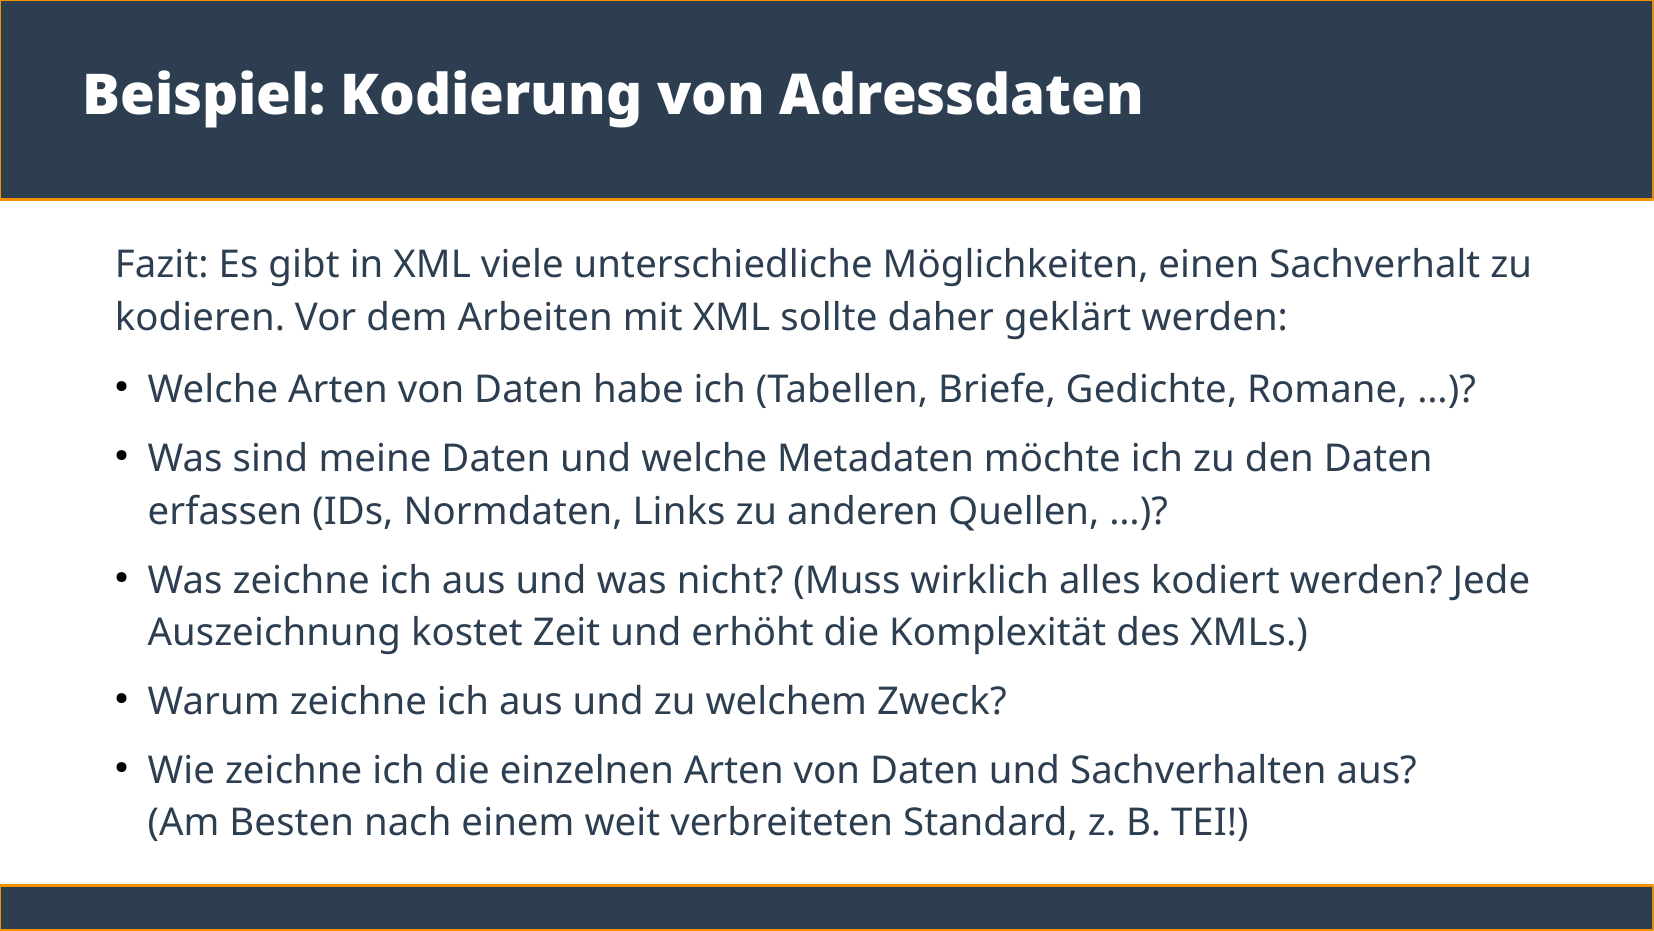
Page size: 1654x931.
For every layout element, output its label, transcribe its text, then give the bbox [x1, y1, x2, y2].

list Fazit: Es gibt in XML viele unterschiedliche Möglichkeiten, einen Sachverhalt zu kodieren. Vor dem Arbeiten mit XML sollte daher geklärt werden: Welche Arten von Daten habe ich (Tabellen, Briefe, Gedichte, Romane, …)? Was sind meine Daten und welche Metadaten möchte ich zu den Daten erfassen (IDs, Normdaten, Links zu anderen Quellen, …)? Was zeichne ich aus und was nicht? (Muss wirklich alles kodiert werden? Jede Auszeichnung kostet Zeit und erhöht die Komplexität des XMLs.) Warum zeichne ich aus und zu welchem Zweck? Wie zeichne ich die einzelnen Arten von Daten und Sachverhalten aus? (Am Besten nach einem weit verbreiteten Standard, z. B. TEI!) [82, 236, 1563, 857]
title Beispiel: Kodierung von Adressdaten [82, 14, 1571, 171]
